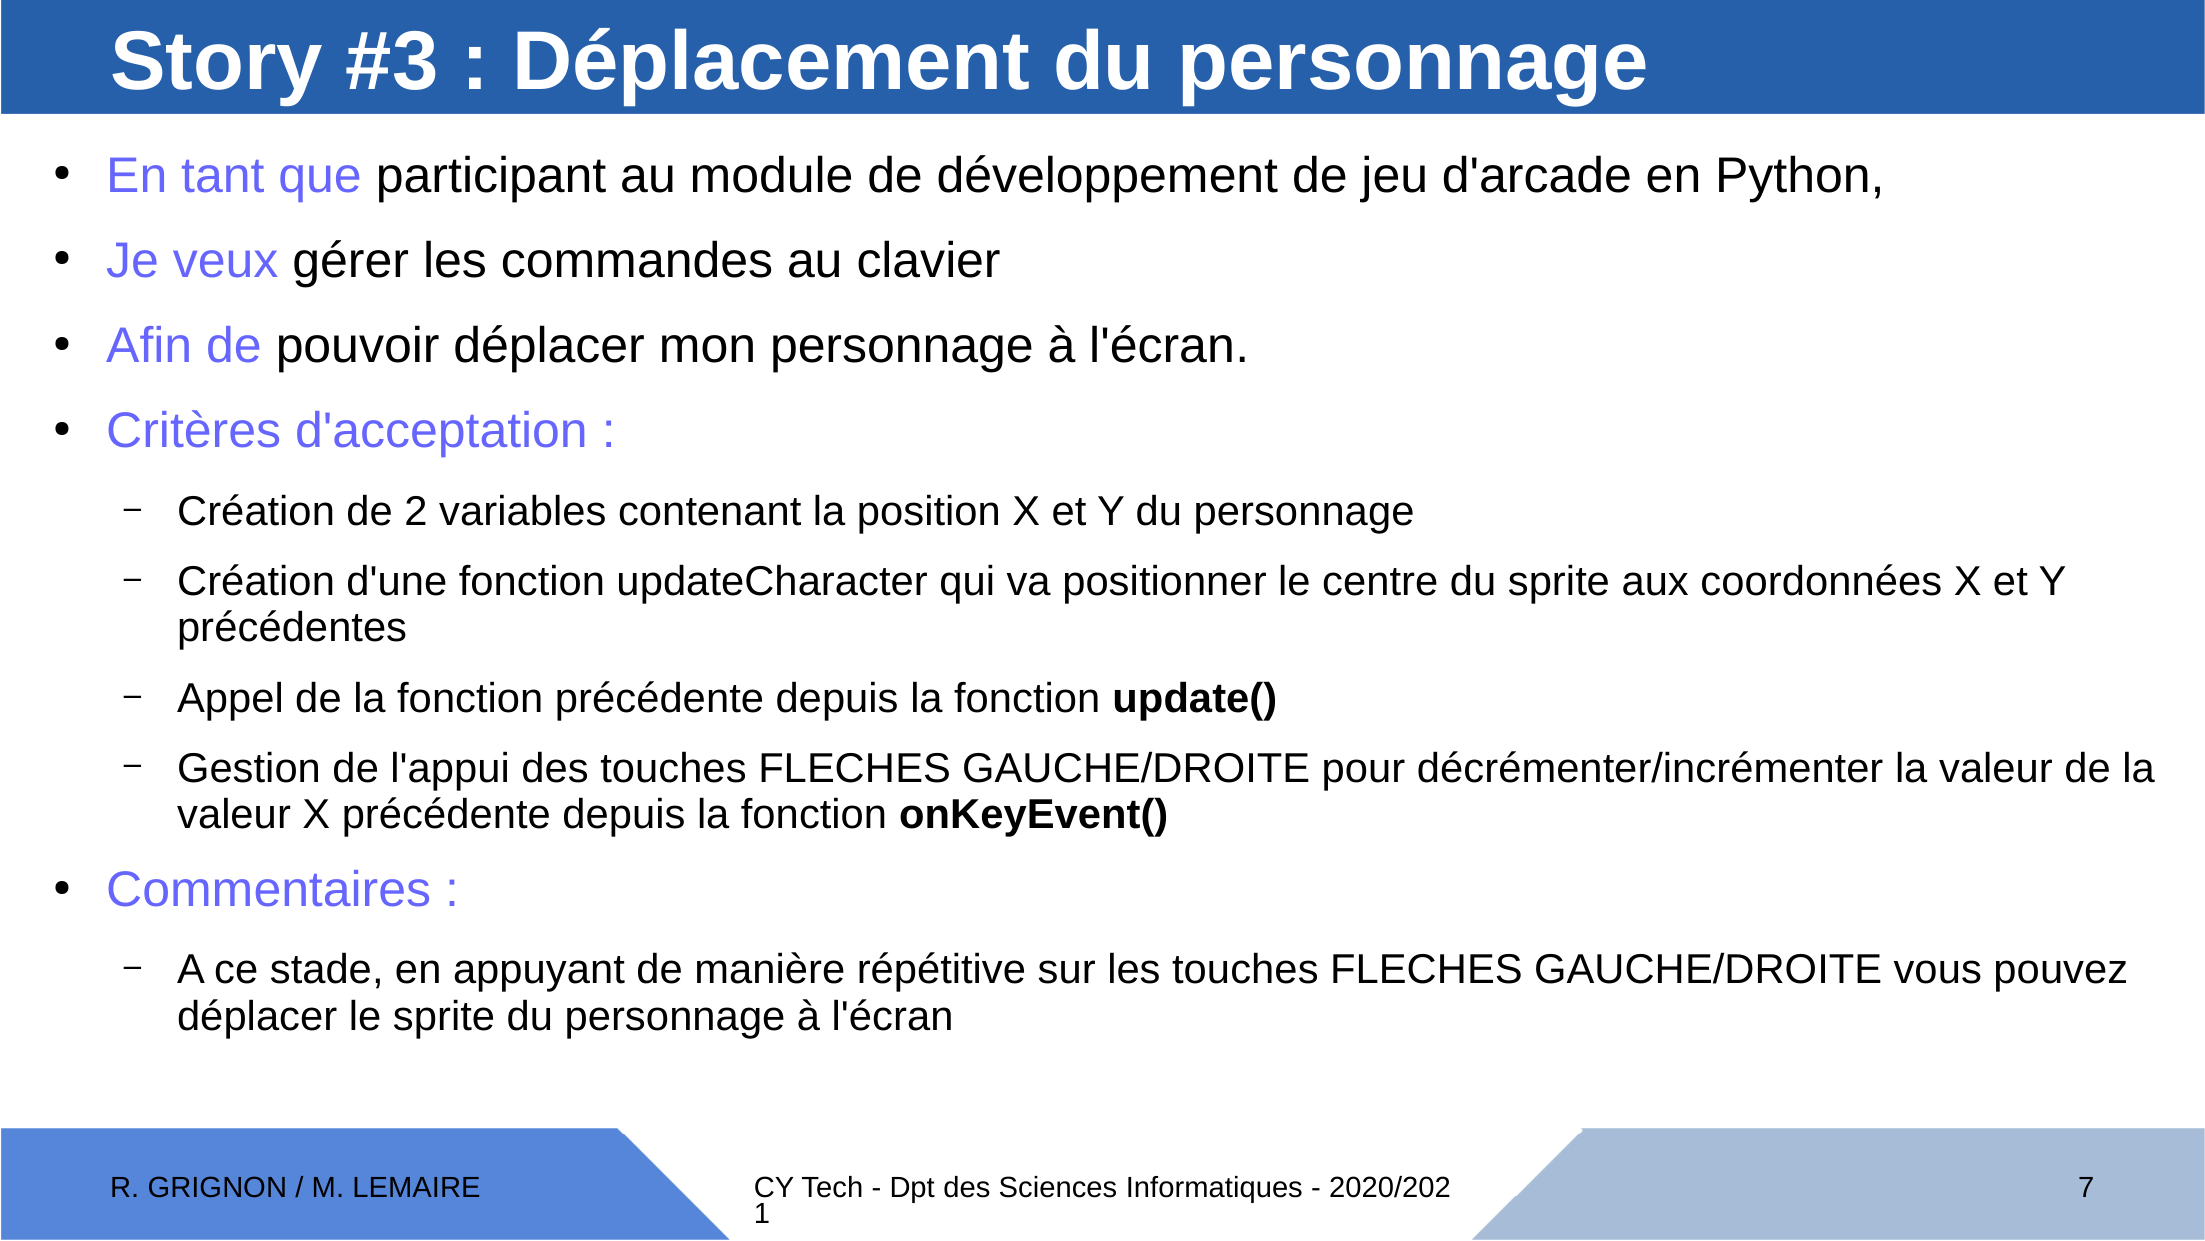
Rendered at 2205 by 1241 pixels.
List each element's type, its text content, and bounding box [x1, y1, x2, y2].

picture [0, 0, 2205, 1241]
list En tant que participant au module de développement de jeu d'arcade en Python, Je veux gérer les commandes au clavier Afin de pouvoir déplacer mon personnage à l'écran. Critères d'acceptation : Création de 2 variables contenant la position X et Y du personnage Création d'une fonction updateCharacter qui va positionner le centre du sprite aux coordonnées X et Y précédentes Appel de la fonction précédente depuis la fonction update() Gestion de l'appui des touches FLECHES GAUCHE/DROITE pour décrémenter/incrémenter la valeur de la valeur X précédente depuis la fonction onKeyEvent() Commentaires : A ce stade, en appuyant de manière répétitive sur les touches FLECHES GAUCHE/DROITE vous pouvez déplacer le sprite du personnage à l'écran [35, 217, 2186, 1087]
title Story #3 : Déplacement du personnage [110, 49, 2095, 217]
